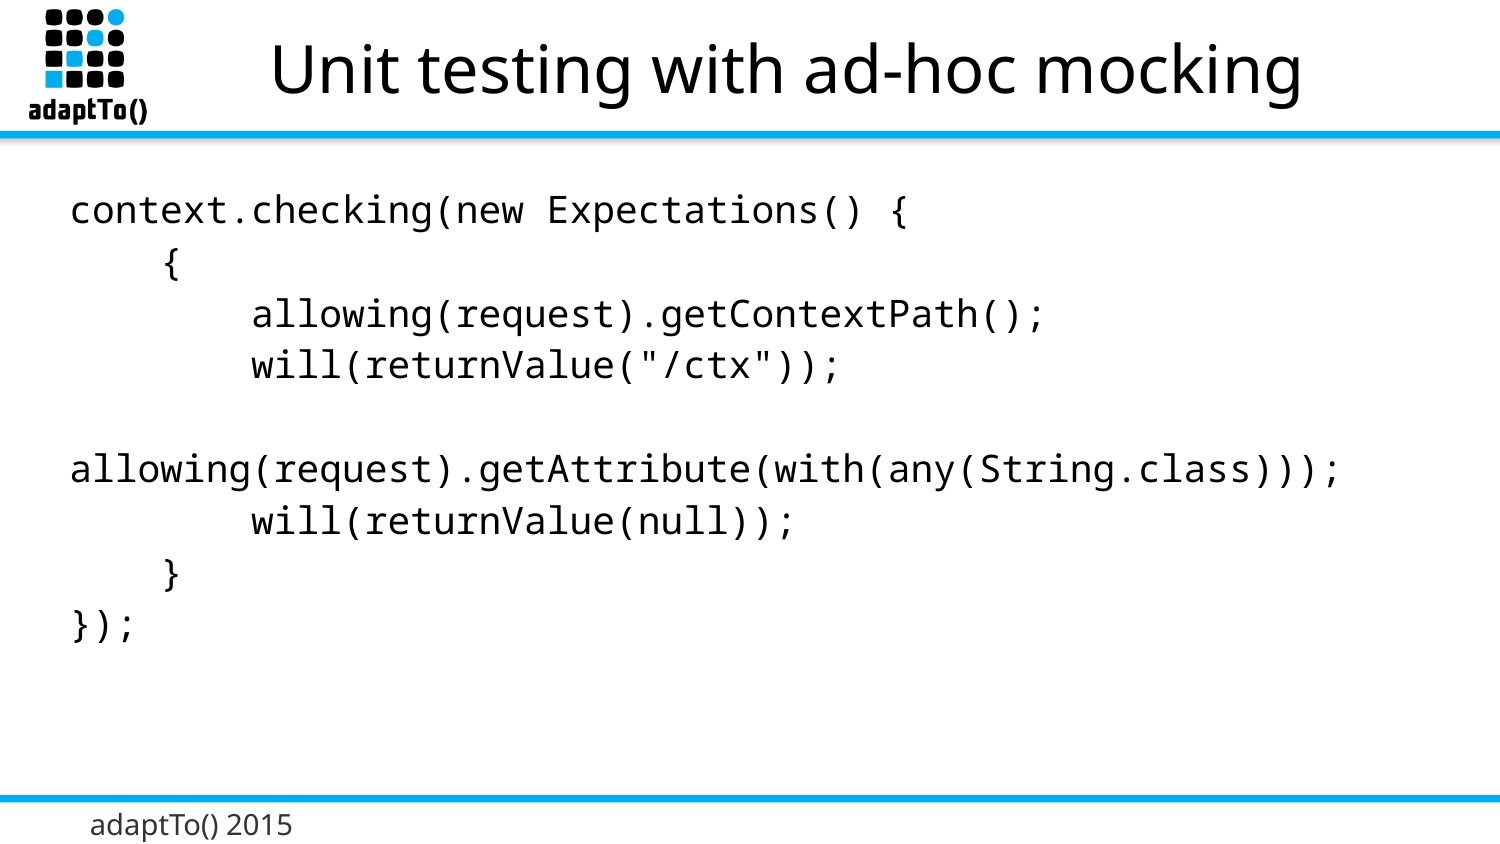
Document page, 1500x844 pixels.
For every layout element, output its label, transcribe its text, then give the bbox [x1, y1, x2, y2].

title Unit testing with ad-hoc mocking [150, 15, 1425, 121]
picture [27, 6, 148, 126]
list context.checking(new Expectations() { { allowing(request).getContextPath(); will(returnValue("/ctx")); allowing(request).getAttribute(with(any(String.class))); will(returnValue(null)); } }); [52, 183, 1447, 760]
